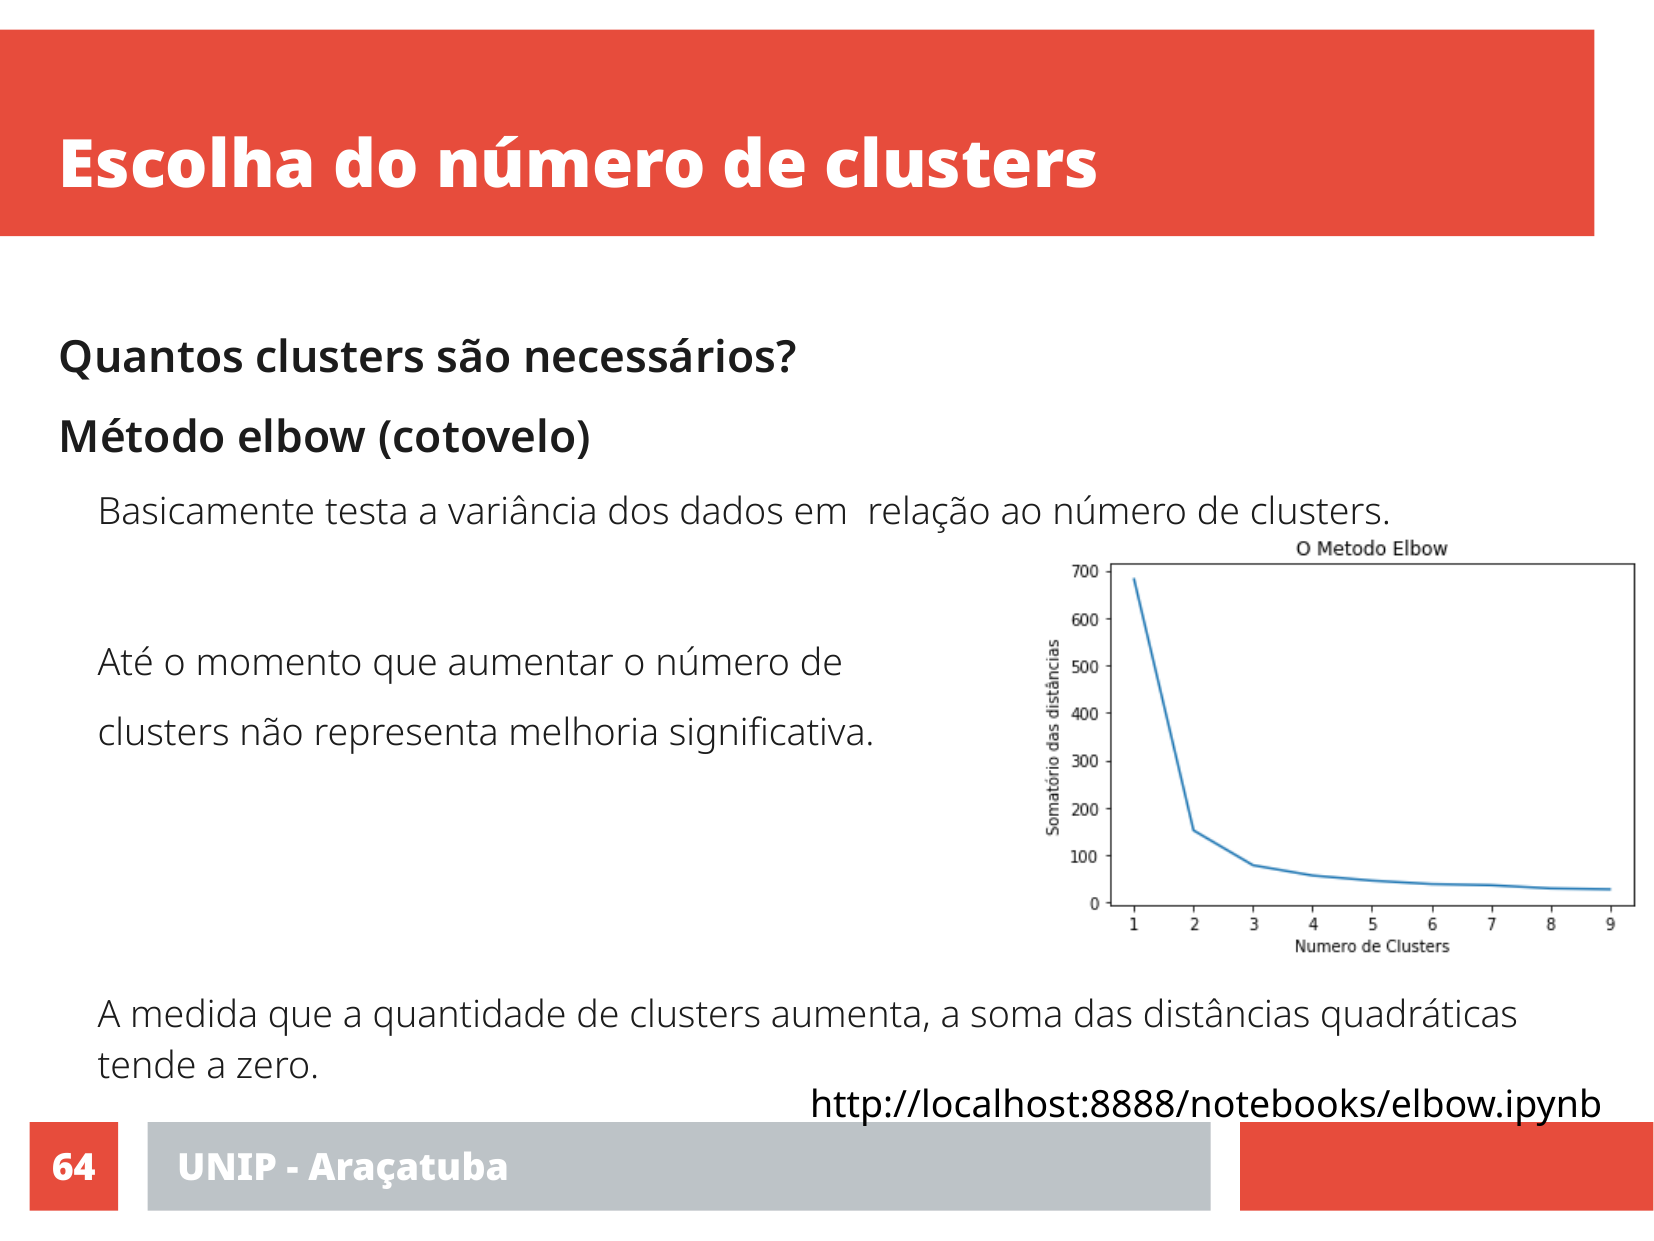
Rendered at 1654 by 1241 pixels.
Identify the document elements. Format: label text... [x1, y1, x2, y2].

text_box http://localhost:8888/notebooks/elbow.ipynb [795, 1069, 1654, 1241]
list Quantos clusters são necessários? Método elbow (cotovelo) Basicamente testa a variância dos dados em relação ao número de clusters. Até o momento que aumentar o número de clusters não representa melhoria significativa. A medida que a quantidade de clusters aumenta, a soma das distâncias quadráticas tende a zero. [59, 324, 1565, 1093]
title Escolha do número de clusters [59, 59, 1595, 207]
picture [1037, 529, 1645, 965]
